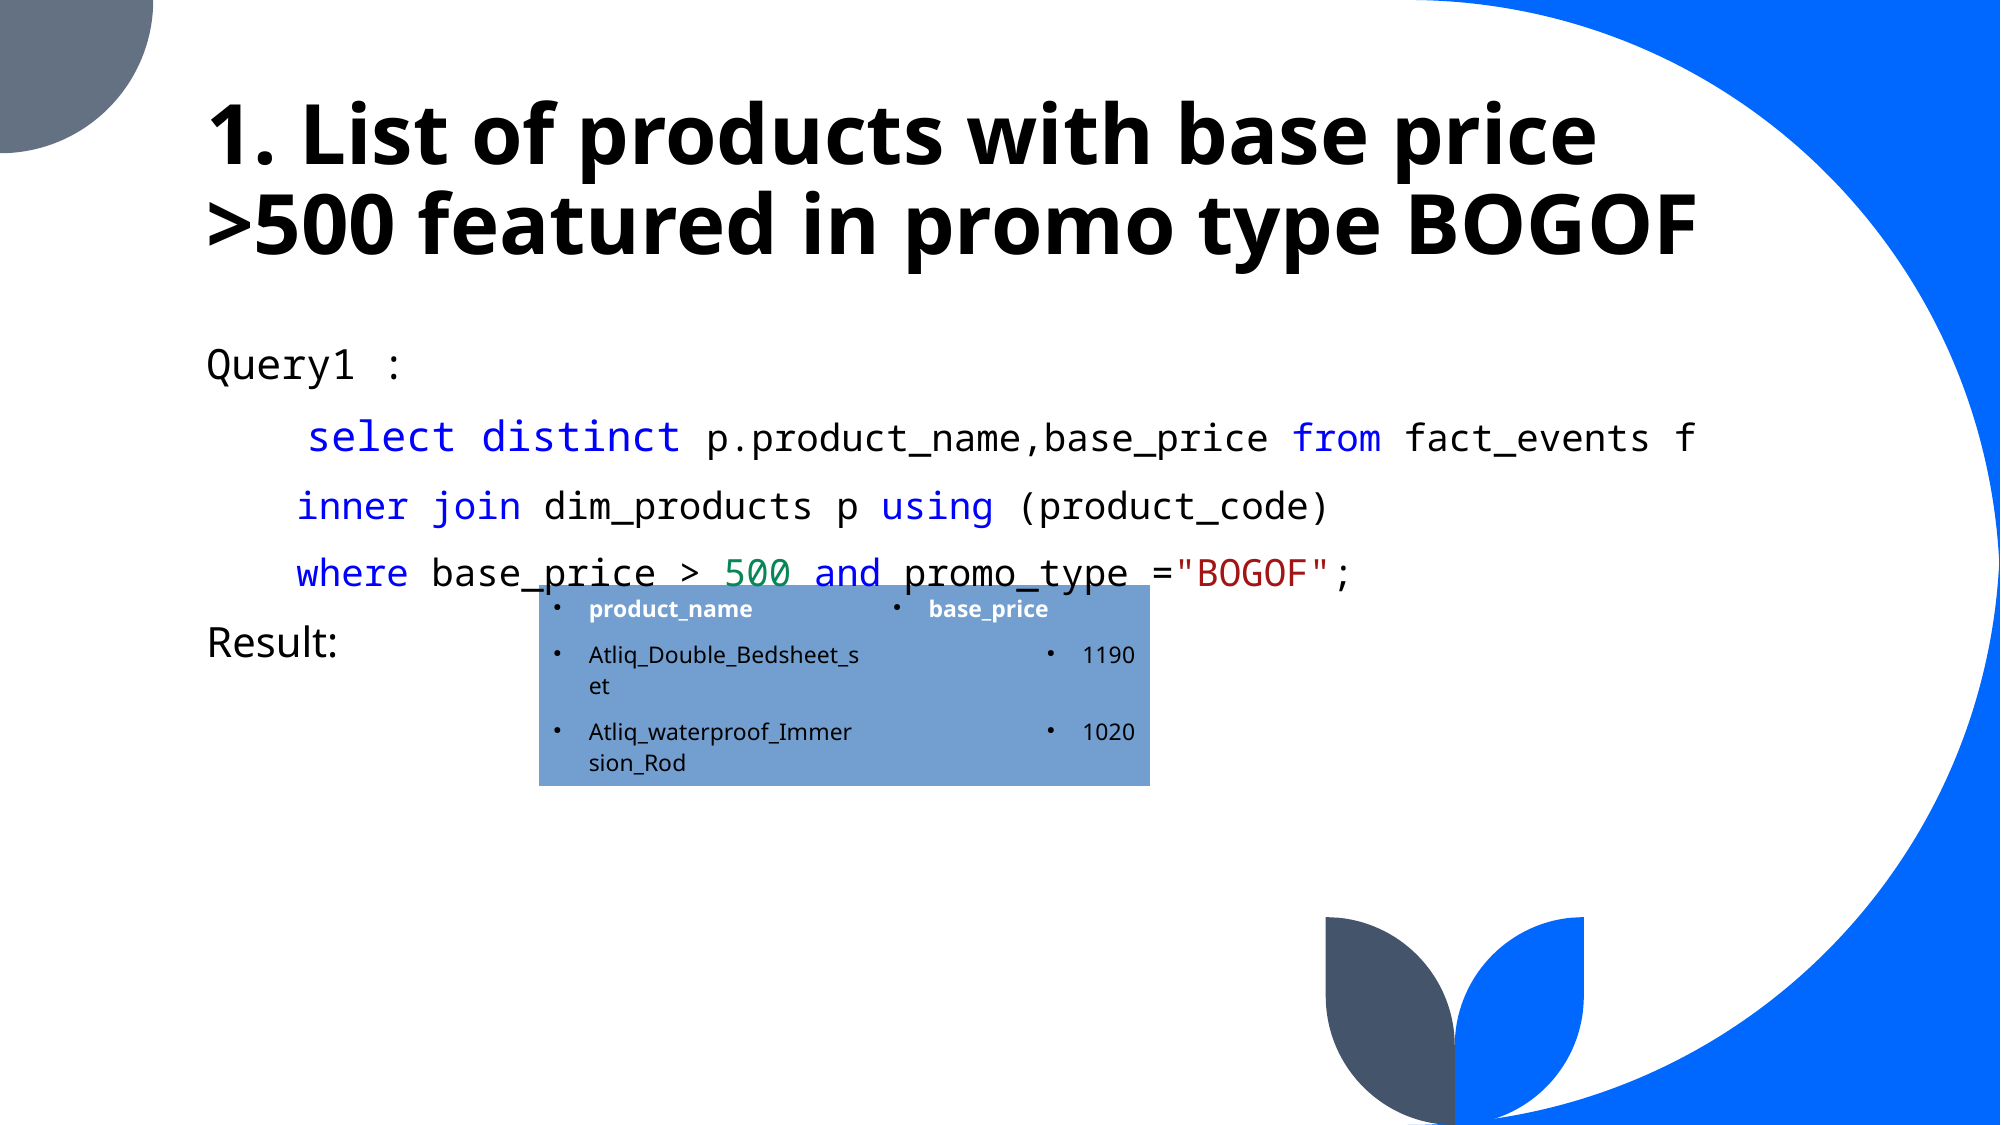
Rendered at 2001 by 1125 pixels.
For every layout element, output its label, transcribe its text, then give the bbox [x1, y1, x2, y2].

title 1. List of products with base price >500 featured in promo type BOGOF [191, 62, 1796, 280]
list Query1 : select distinct p.product_name,base_price from fact_events f inner join dim_products p using (product_code) where base_price > 500 and promo_type ="BOGOF"; Result: [191, 330, 1796, 884]
